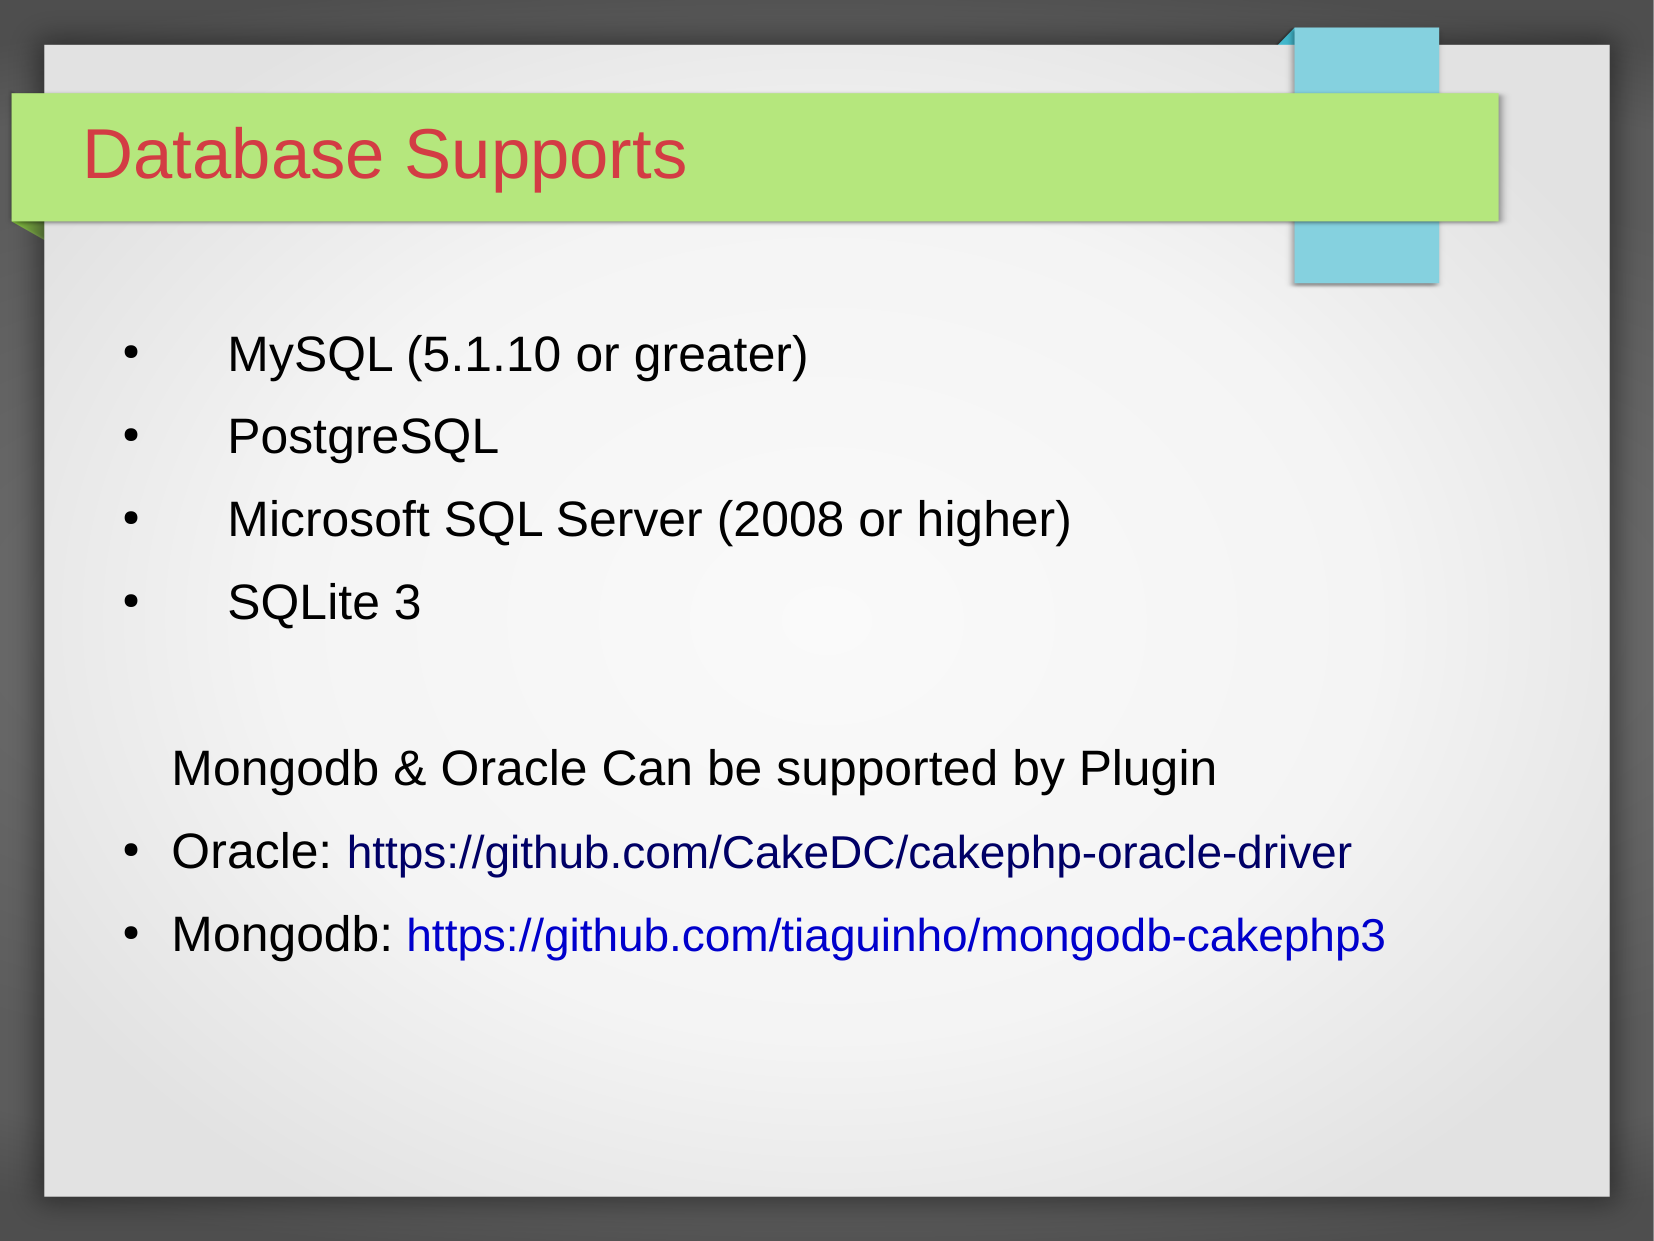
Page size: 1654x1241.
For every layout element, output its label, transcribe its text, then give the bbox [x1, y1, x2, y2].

title Database Supports [82, 94, 1264, 213]
list MySQL (5.1.10 or greater) PostgreSQL Microsoft SQL Server (2008 or higher) SQLite 3 Mongodb & Oracle Can be supported by Plugin Oracle: https://github.com/CakeDC/cakephp-oracle-driver Mongodb: https://github.com/tiaguinho/mongodb-cakephp3 [106, 242, 1595, 963]
picture [0, 0, 1654, 1241]
